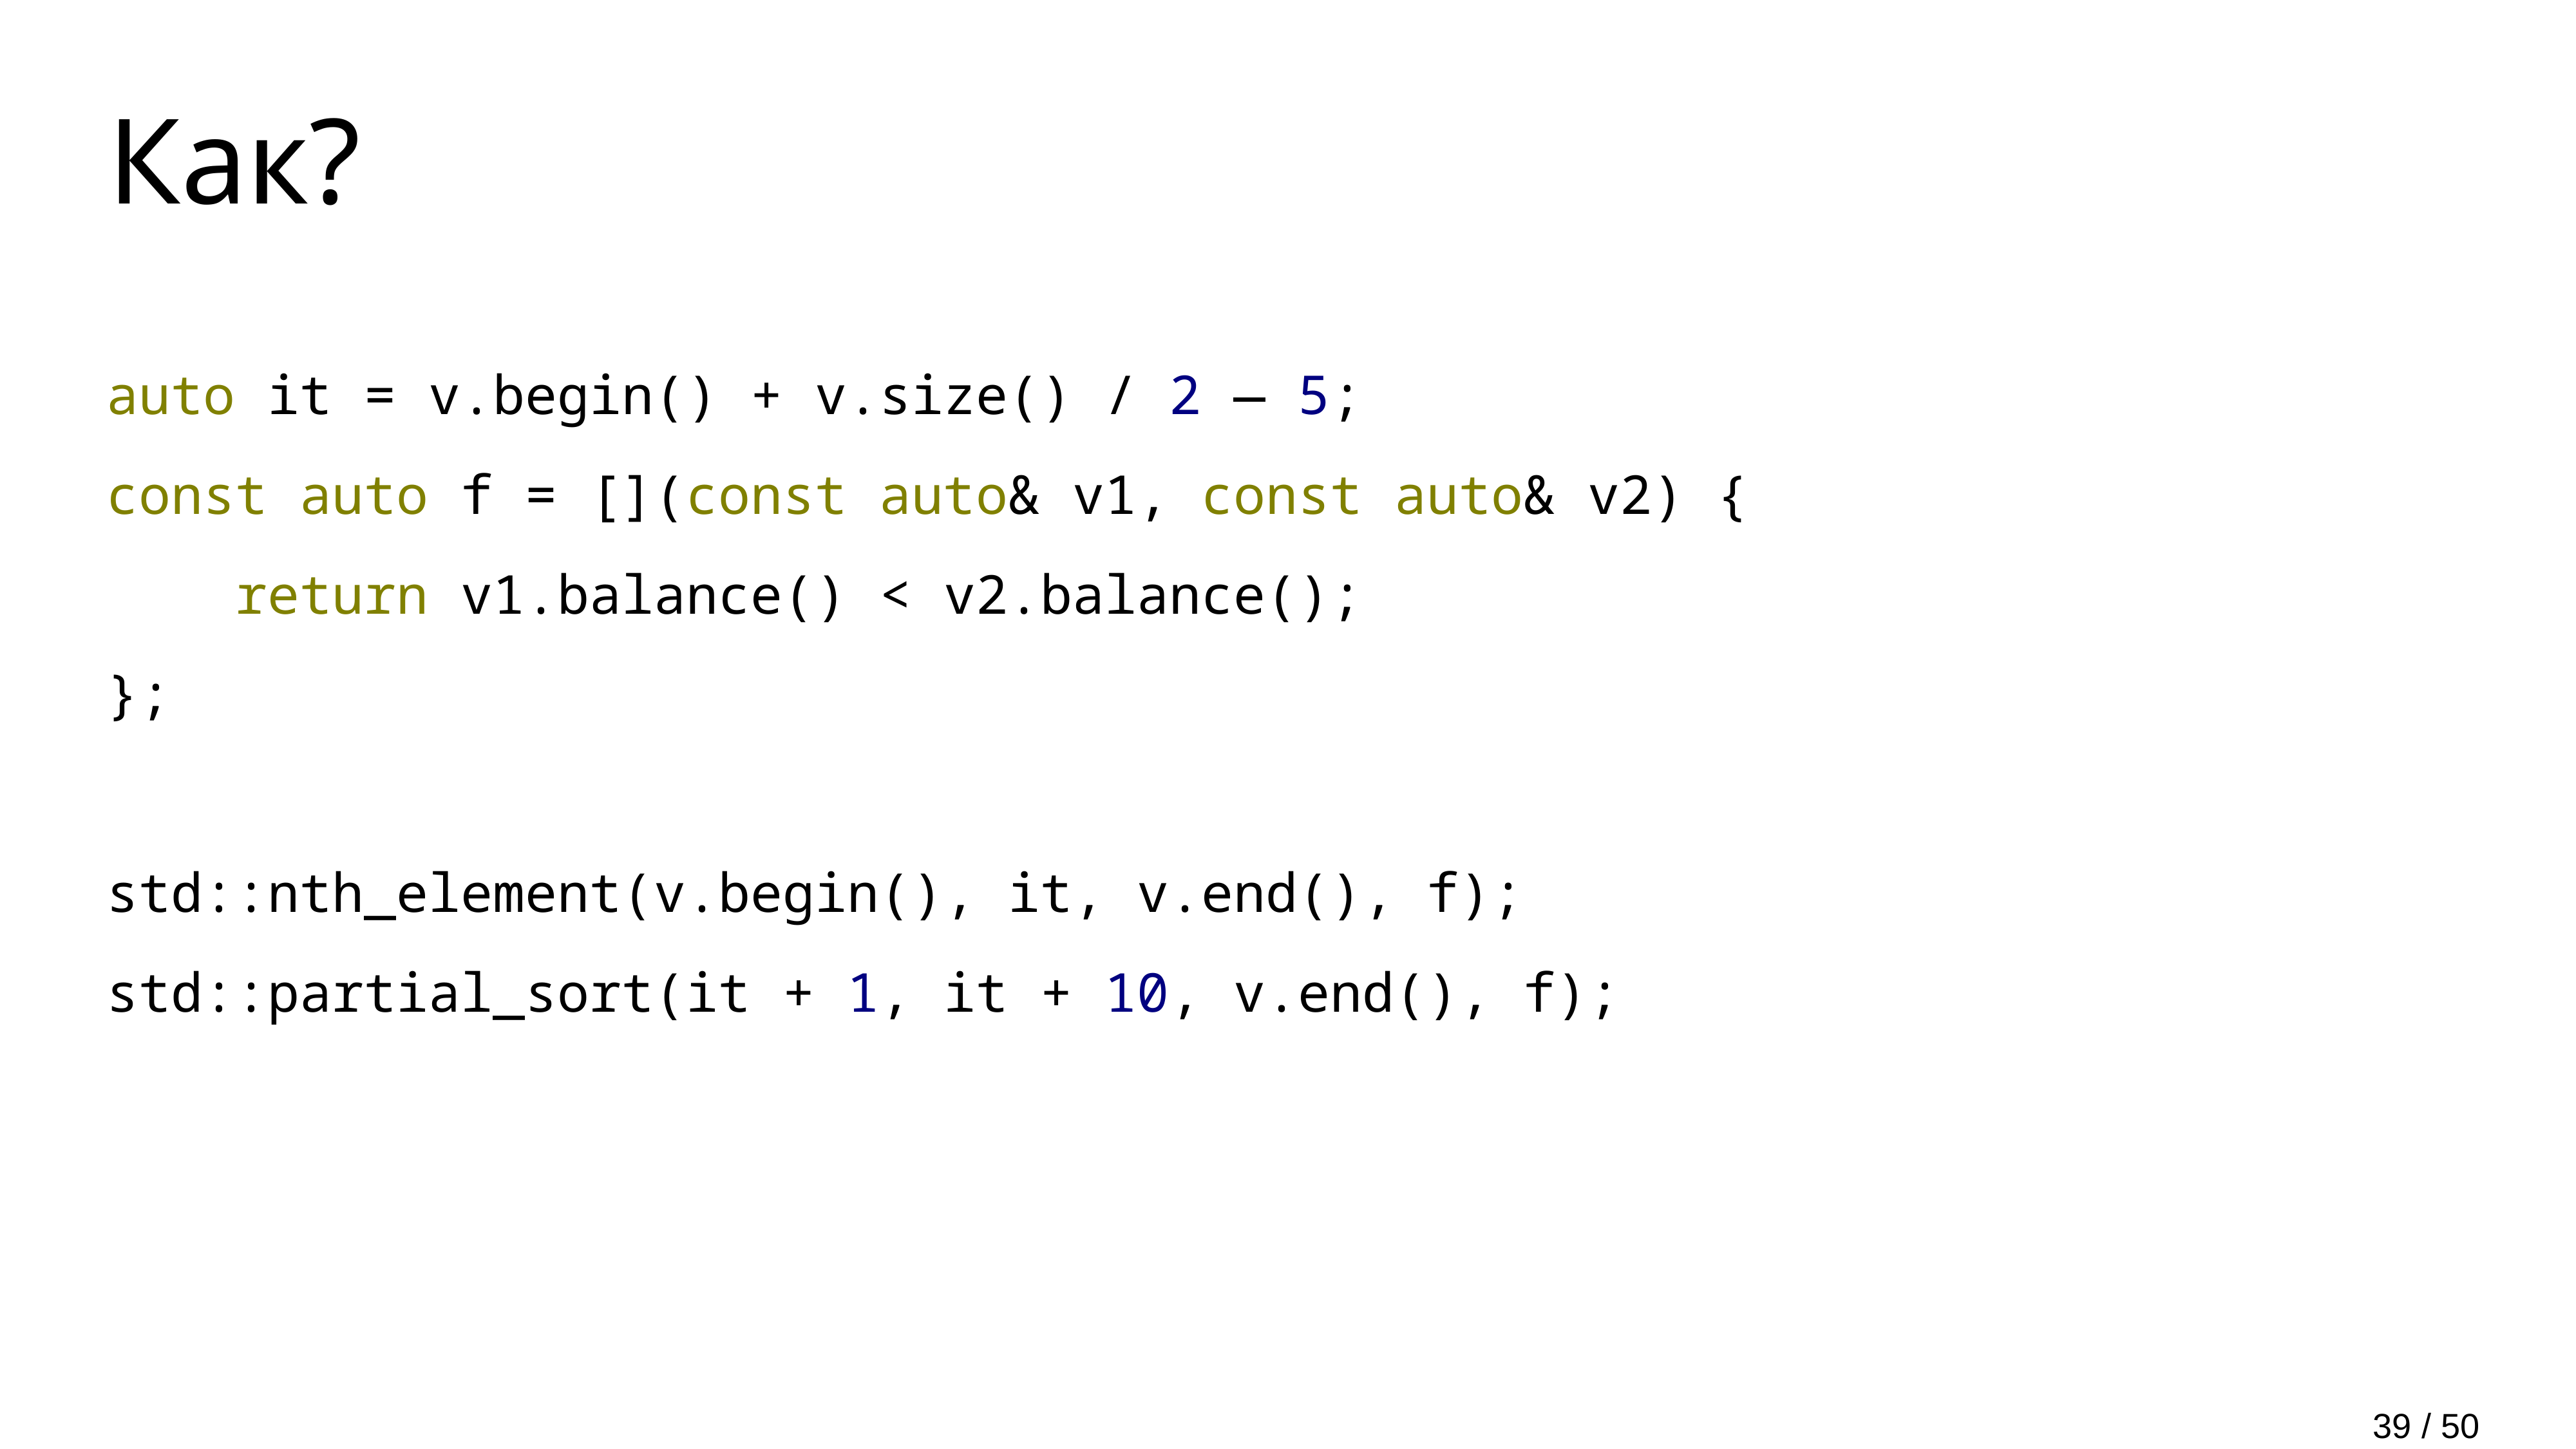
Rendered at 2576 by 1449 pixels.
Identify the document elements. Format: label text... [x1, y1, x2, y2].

title Как? [108, 80, 2468, 242]
list auto it = v.begin() + v.size() / 2 — 5; const auto f = [](const auto& v1, const auto& v2) { return v1.balance() < v2.balance(); }; std::nth_element(v.begin(), it, v.end(), f); std::partial_sort(it + 1, it + 10, v.end(), f); [0, 295, 2576, 1449]
text_box <number> / 50 [2363, 1402, 2576, 1449]
